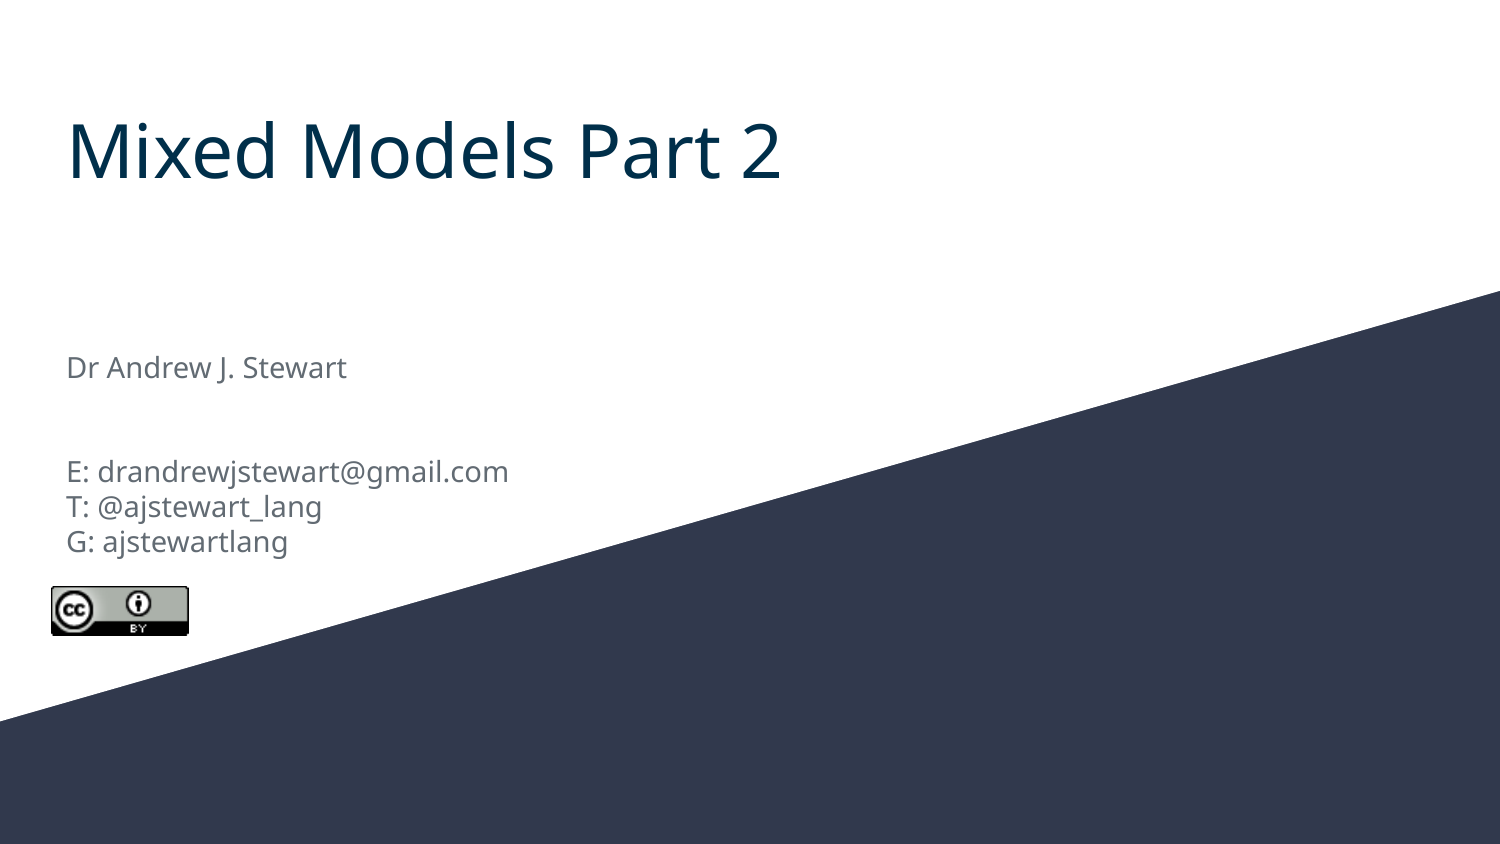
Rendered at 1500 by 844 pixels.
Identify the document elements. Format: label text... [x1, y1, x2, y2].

picture [51, 586, 189, 636]
subtitle Dr Andrew J. Stewart E: drandrewjstewart@gmail.com T: @ajstewart_lang G: ajstewartlang [51, 298, 748, 421]
title Mixed Models Part 2 [51, 88, 1449, 299]
